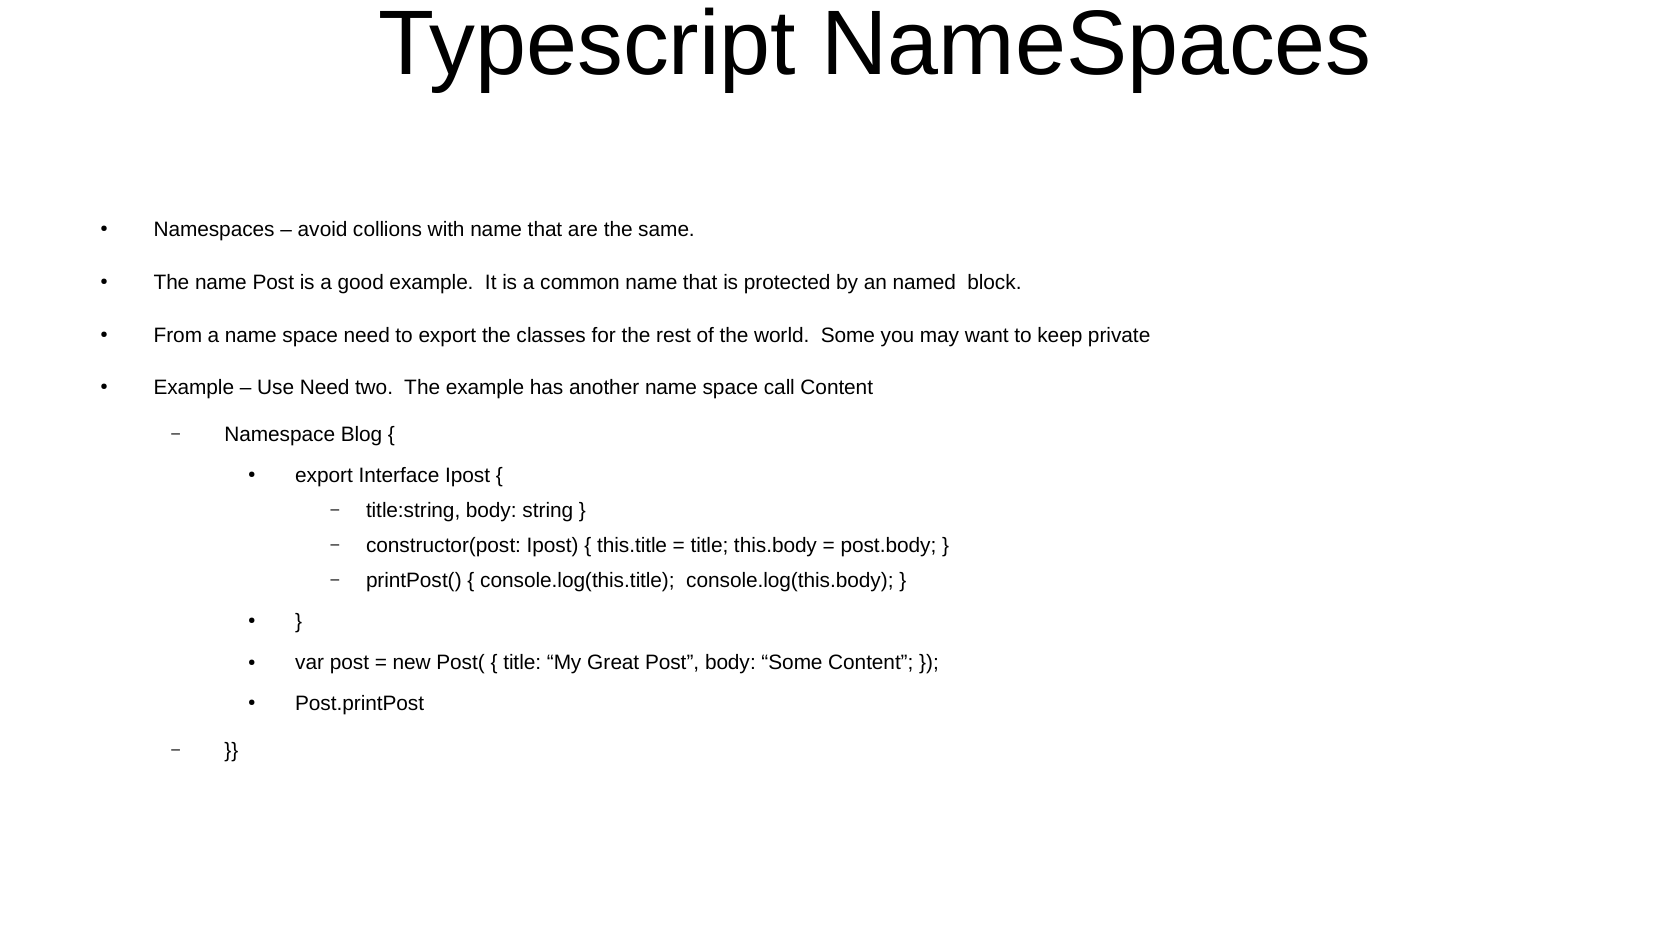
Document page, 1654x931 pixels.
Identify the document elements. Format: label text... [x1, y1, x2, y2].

title Typescript NameSpaces [131, 0, 1621, 121]
list Namespaces – avoid collions with name that are the same. The name Post is a good example. It is a common name that is protected by an named block. From a name space need to export the classes for the rest of the world. Some you may want to keep private Example – Use Need two. The example has another name space call Content Namespace Blog { export Interface Ipost { title:string, body: string } constructor(post: Ipost) { this.title = title; this.body = post.body; } printPost() { console.log(this.title); console.log(this.body); } } var post = new Post( { title: “My Great Post”, body: “Some Content”; }); Post.printPost }} [82, 217, 1576, 916]
